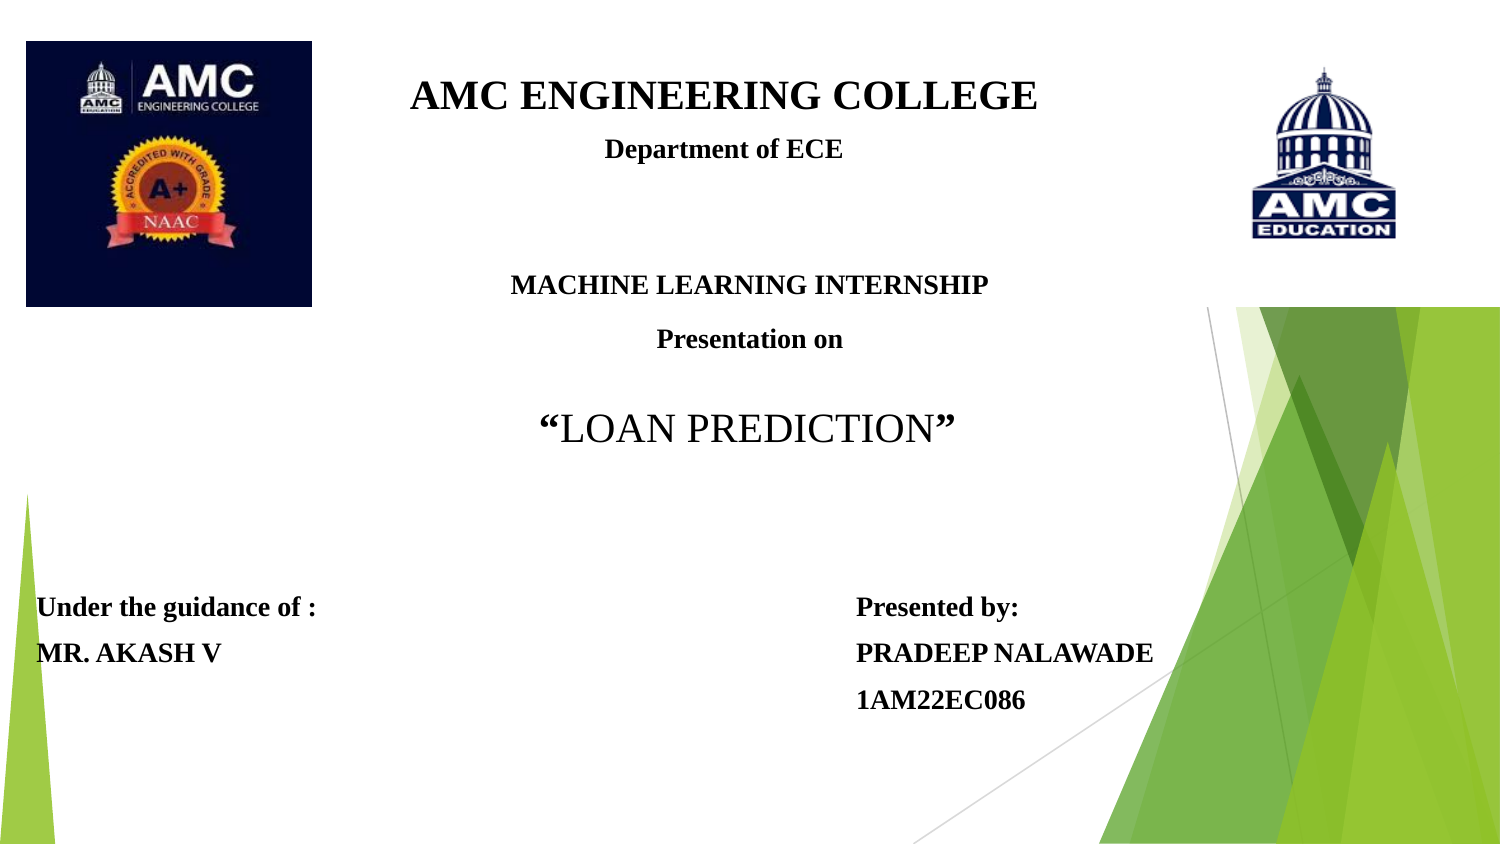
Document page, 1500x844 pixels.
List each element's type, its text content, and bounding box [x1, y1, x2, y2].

text_box Under the guidance of : MR. AKASH V [21, 568, 659, 723]
text_box AMC ENGINEERING COLLEGE Department of ECE [312, 41, 1148, 173]
text_box “LOAN PREDICTION” [187, 397, 1277, 459]
text_box MACHINE LEARNING INTERNSHIP Presentation on [223, 261, 1277, 362]
picture [1148, 0, 1500, 308]
picture [26, 41, 312, 308]
text_box Presented by: PRADEEP NALAWADE 1AM22EC086 [841, 568, 1479, 723]
